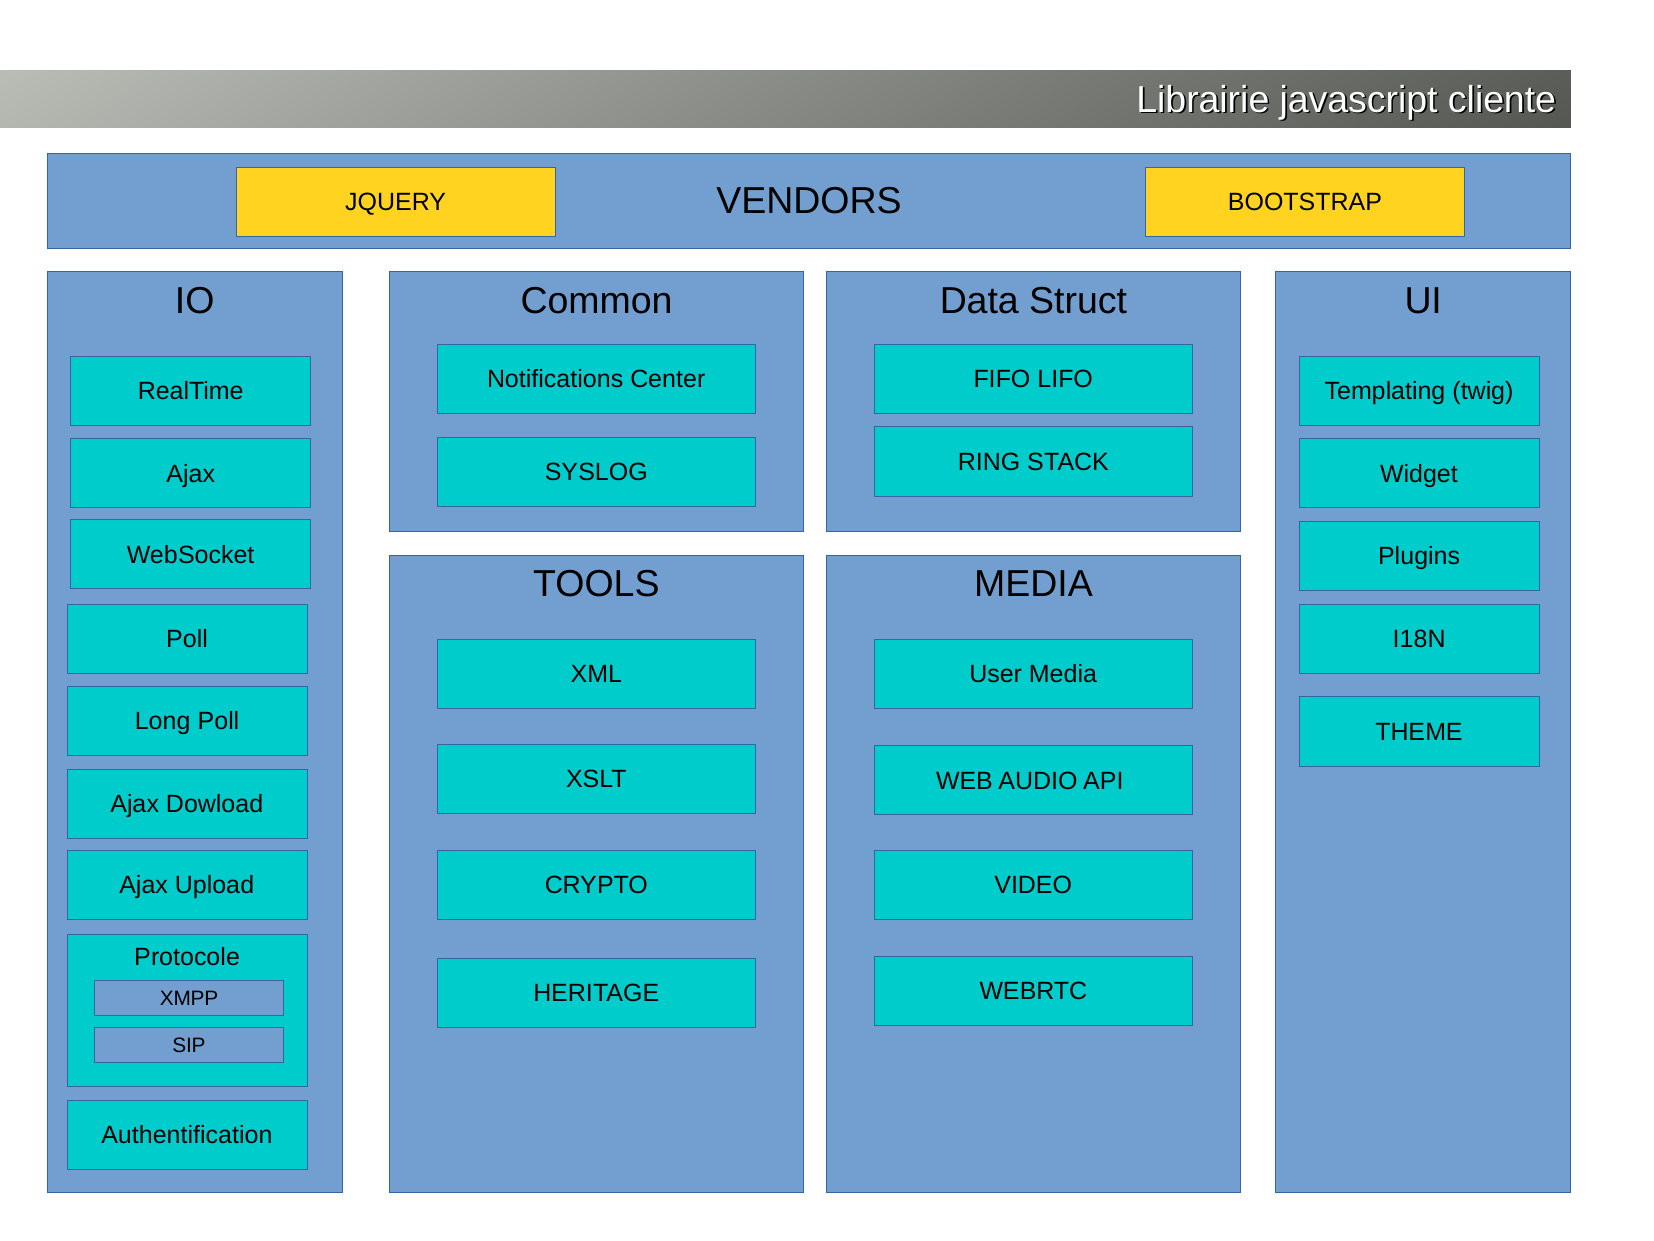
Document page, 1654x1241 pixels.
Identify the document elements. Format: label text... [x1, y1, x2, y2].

text_box Widget [1299, 438, 1540, 508]
text_box VIDEO [874, 850, 1193, 920]
text_box FIFO LIFO [874, 344, 1193, 414]
text_box Long Poll [67, 686, 308, 756]
text_box HERITAGE [437, 958, 756, 1028]
text_box Protocole [67, 934, 308, 1087]
text_box SIP [94, 1027, 284, 1063]
text_box TOOLS [389, 555, 804, 1193]
text_box Templating (twig) [1299, 356, 1540, 426]
text_box RealTime [70, 356, 311, 426]
text_box THEME [1299, 696, 1540, 767]
text_box CRYPTO [437, 850, 756, 920]
text_box Notifications Center [437, 344, 756, 414]
text_box SYSLOG [437, 437, 756, 507]
text_box IO [47, 271, 343, 1193]
text_box Ajax [70, 438, 311, 508]
text_box MEDIA [826, 555, 1241, 1193]
text_box VENDORS [47, 153, 1571, 249]
text_box JQUERY [236, 167, 556, 237]
text_box UI [1275, 271, 1571, 1193]
text_box XML [437, 639, 756, 709]
text_box Data Struct [826, 271, 1241, 532]
text_box XSLT [437, 744, 756, 814]
text_box XMPP [94, 980, 284, 1016]
text_box Plugins [1299, 521, 1540, 591]
text_box Common [389, 271, 804, 532]
text_box WEB AUDIO API [874, 745, 1193, 815]
text_box WebSocket [70, 519, 311, 589]
text_box WEBRTC [874, 956, 1193, 1026]
text_box User Media [874, 639, 1193, 709]
text_box Authentification [67, 1100, 308, 1170]
text_box Ajax Dowload [67, 769, 308, 839]
text_box BOOTSTRAP [1145, 167, 1465, 237]
text_box Poll [67, 604, 308, 674]
text_box Librairie javascript cliente [0, 70, 1571, 128]
text_box I18N [1299, 604, 1540, 674]
text_box Ajax Upload [67, 850, 308, 920]
text_box RING STACK [874, 426, 1193, 497]
